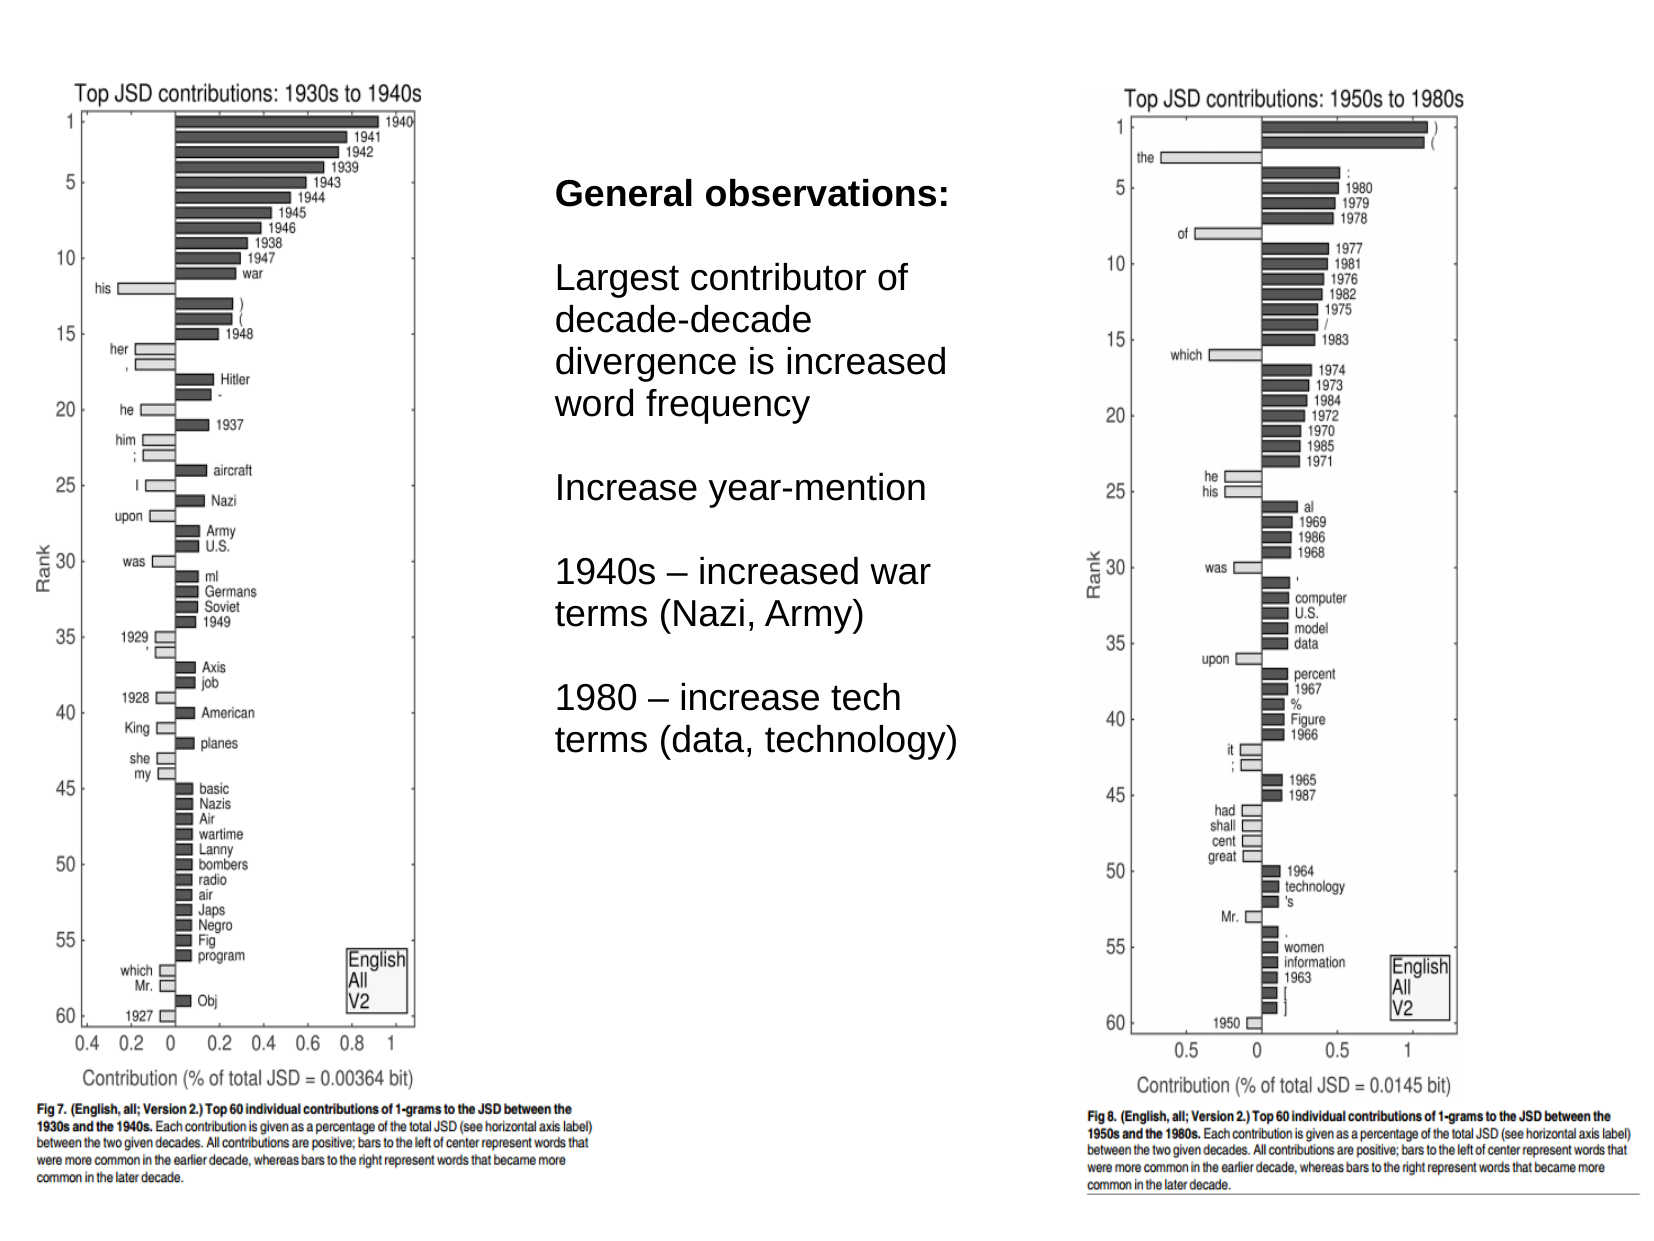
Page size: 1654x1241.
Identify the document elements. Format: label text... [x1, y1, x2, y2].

picture [1046, 74, 1645, 1195]
text_box General observations: Largest contributor of decade-decade divergence is increased word frequency Increase year-mention 1940s – increased war terms (Nazi, Army) 1980 – increase tech terms (data, technology) [540, 165, 1021, 768]
picture [35, 74, 600, 1185]
